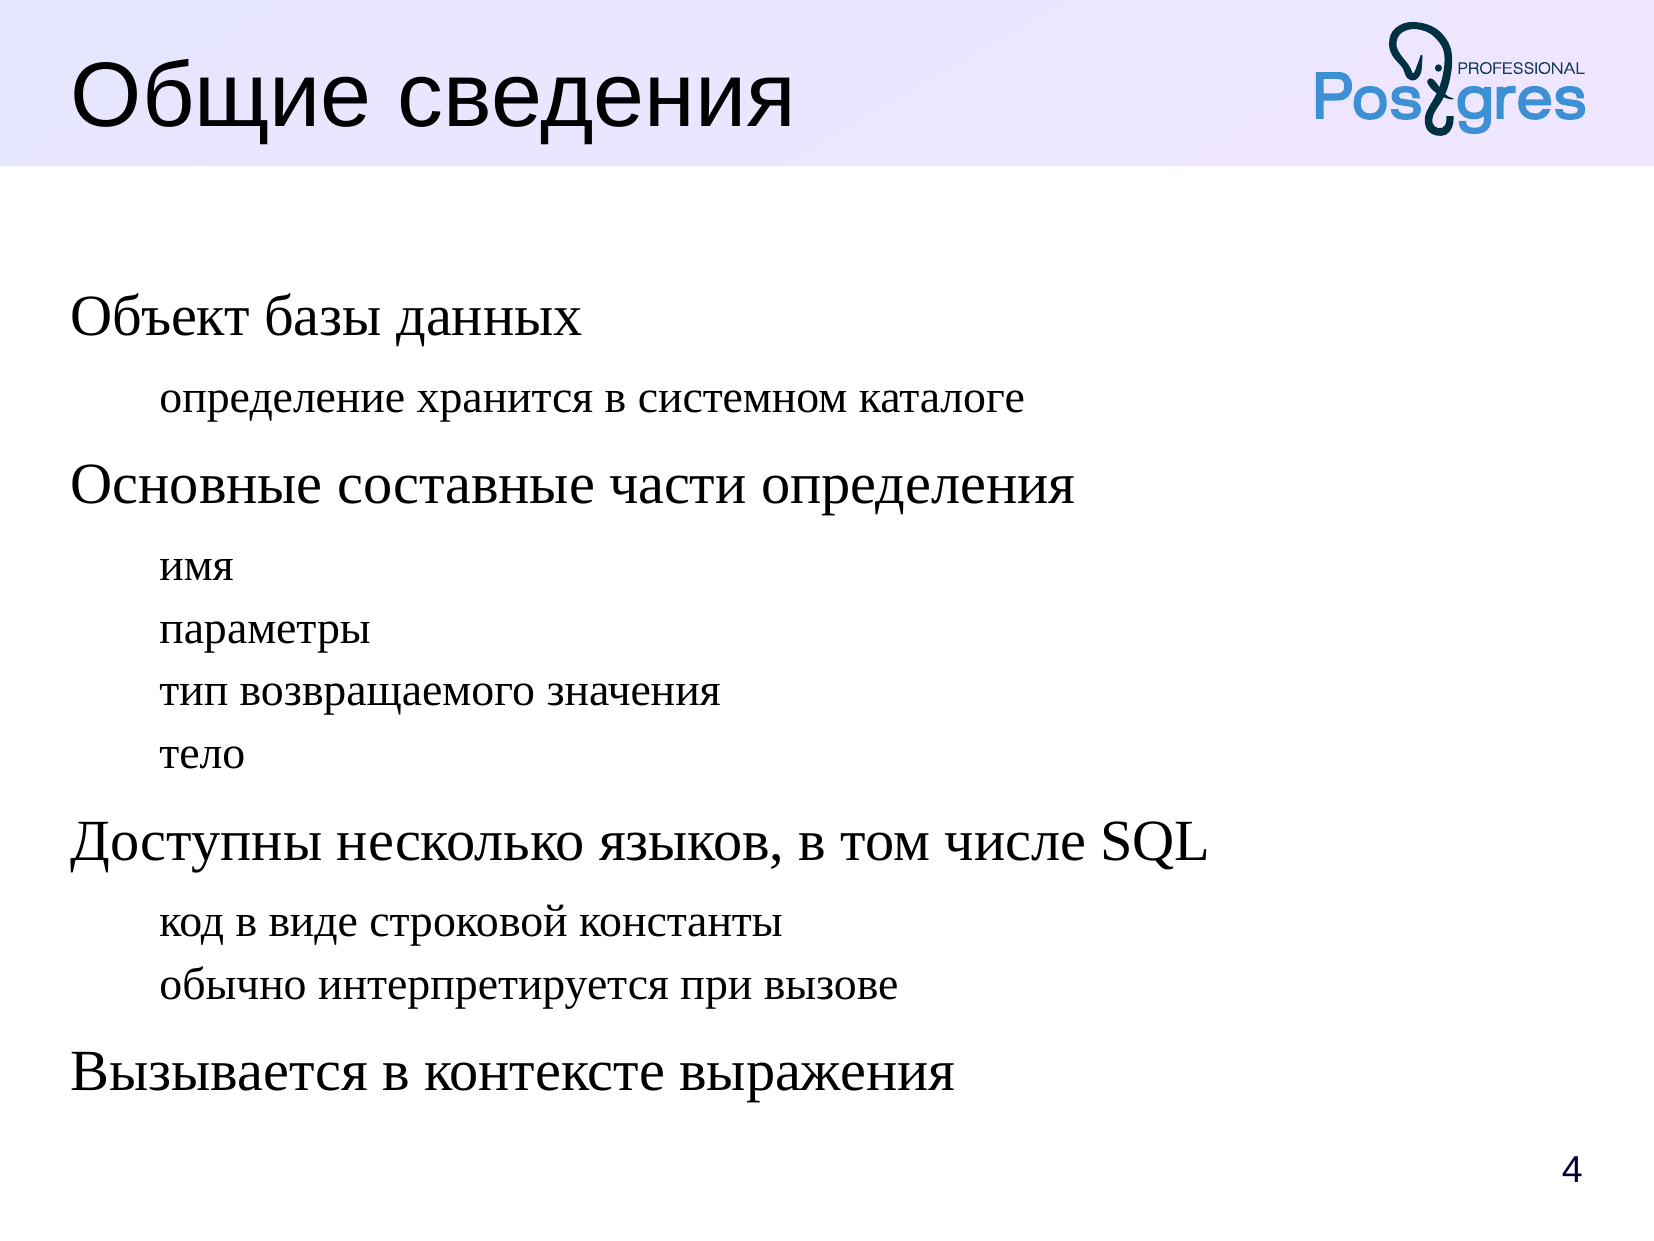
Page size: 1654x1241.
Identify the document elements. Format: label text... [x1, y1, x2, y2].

title Общие сведения [70, 43, 1241, 147]
list Объект базы данных определение хранится в системном каталоге Основные составные части определения имя параметры тип возвращаемого значения тело Доступны несколько языков, в том числе SQL код в виде строковой константы обычно интерпретируется при вызове Вызывается в контексте выражения [70, 283, 1583, 1141]
